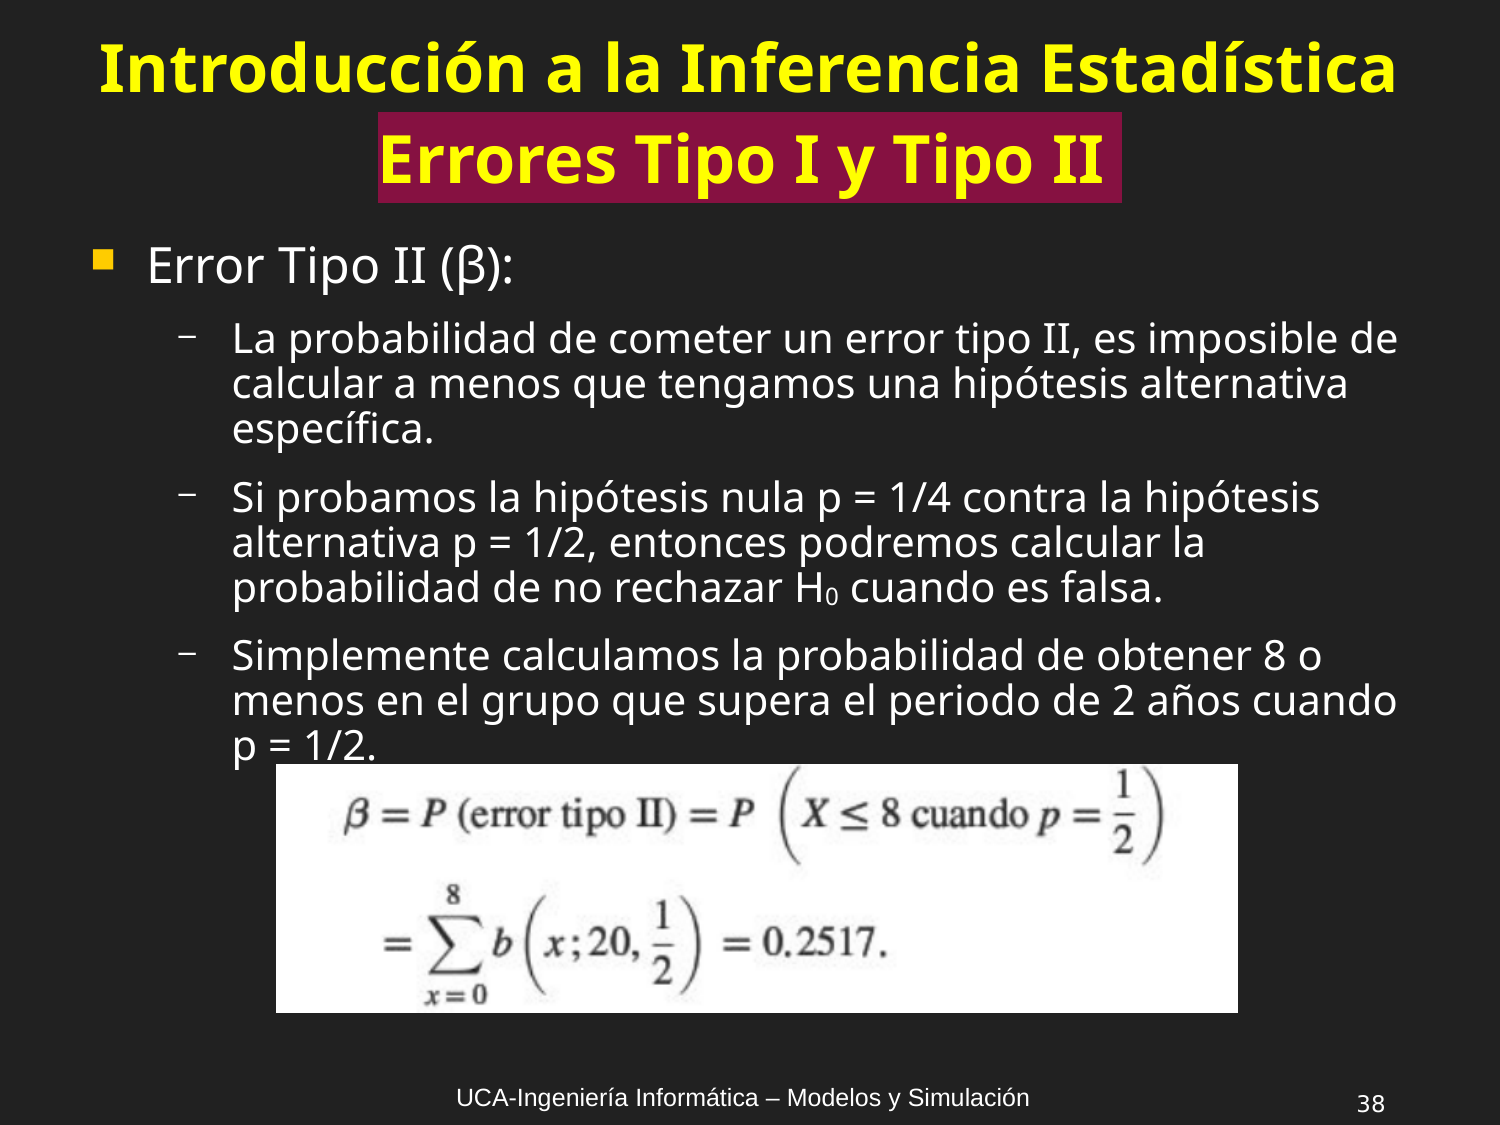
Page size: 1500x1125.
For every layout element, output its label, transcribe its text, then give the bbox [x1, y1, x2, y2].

list Error Tipo II (β): La probabilidad de cometer un error tipo II, es imposible de calcular a menos que tengamos una hipótesis alternativa específica. Si probamos la hipótesis nula p = 1/4 contra la hipótesis alternativa p = 1/2, entonces podremos calcular la probabilidad de no rechazar H0 cuando es falsa. Simplemente calculamos la probabilidad de obtener 8 o menos en el grupo que supera el periodo de 2 años cuando p = 1/2. [75, 232, 1425, 1051]
picture [276, 764, 1238, 1013]
title Introducción a la Inferencia Estadística Errores Tipo I y Tipo II [75, 37, 1426, 188]
